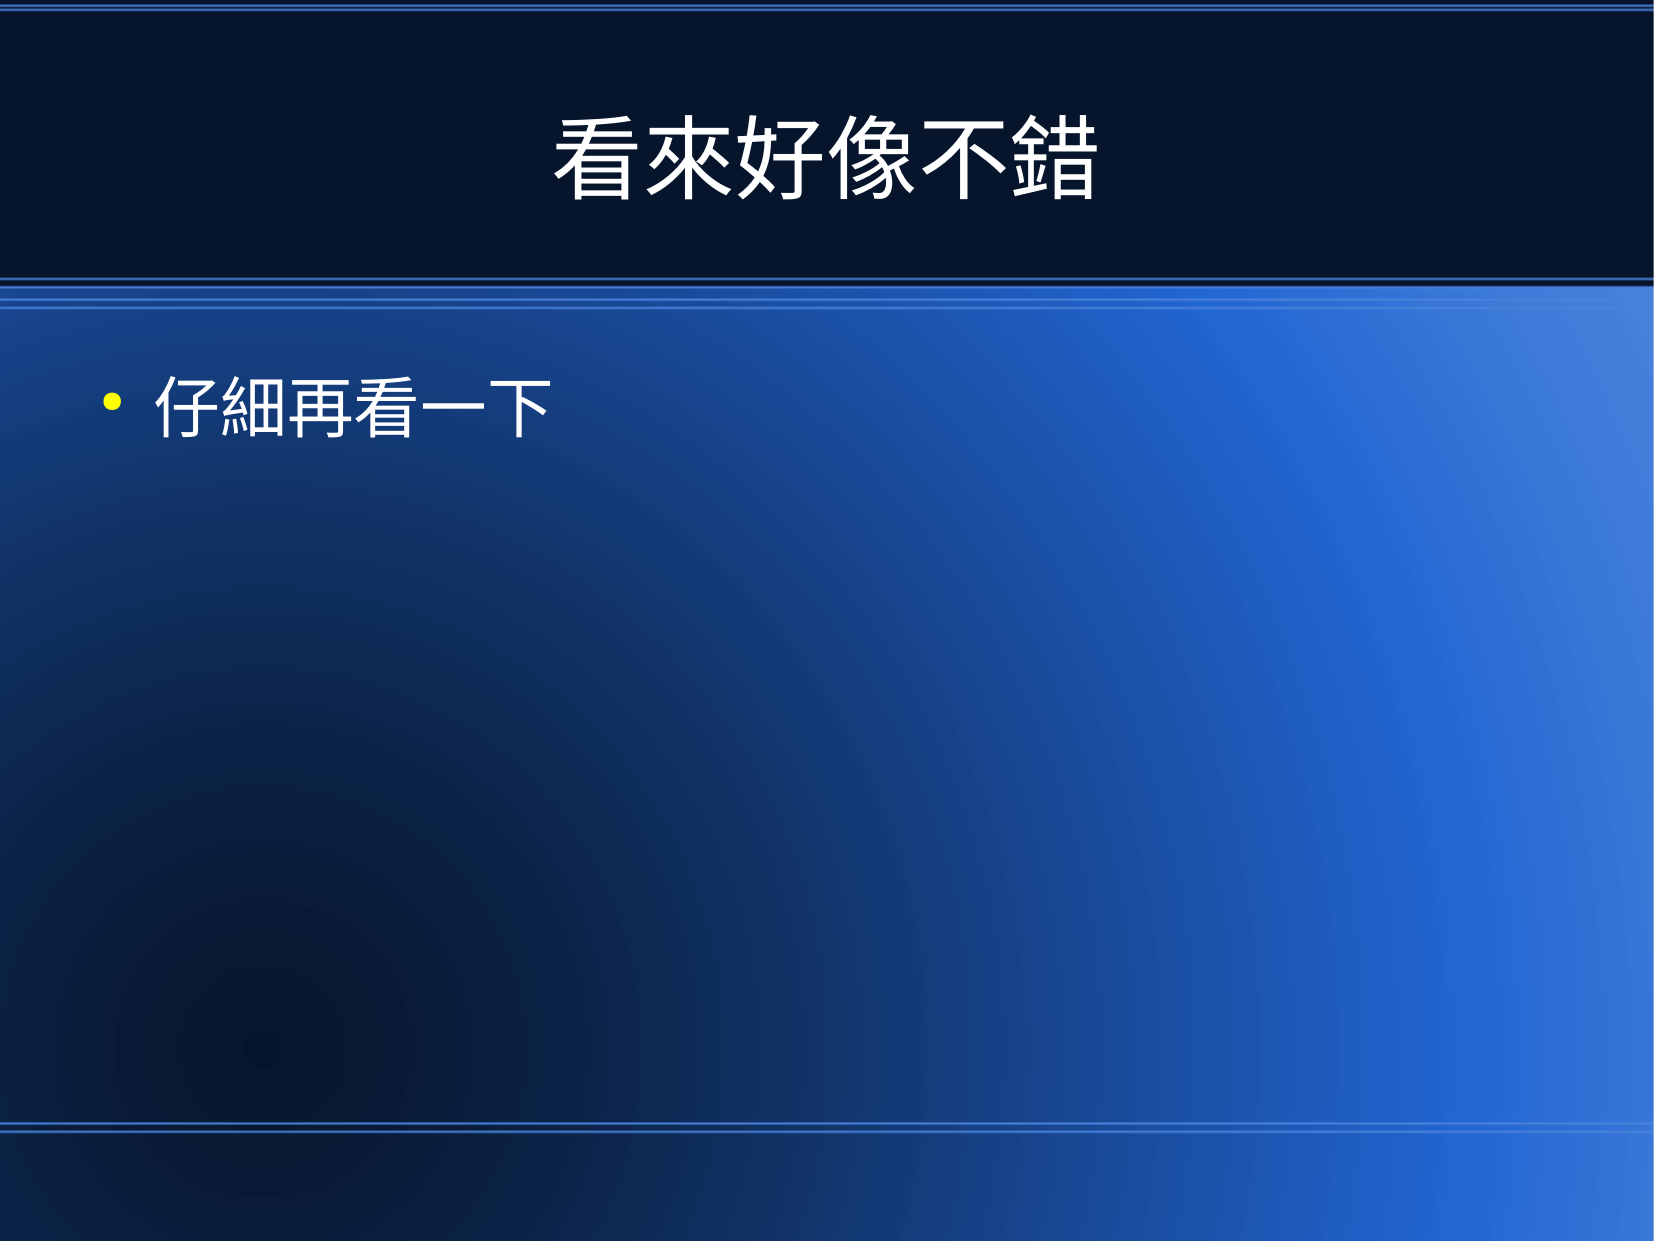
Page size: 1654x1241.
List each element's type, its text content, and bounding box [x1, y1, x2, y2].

list 仔細再看一下 [82, 355, 1571, 1075]
picture [0, 0, 1654, 1241]
title 看來好像不錯 [82, 49, 1571, 257]
